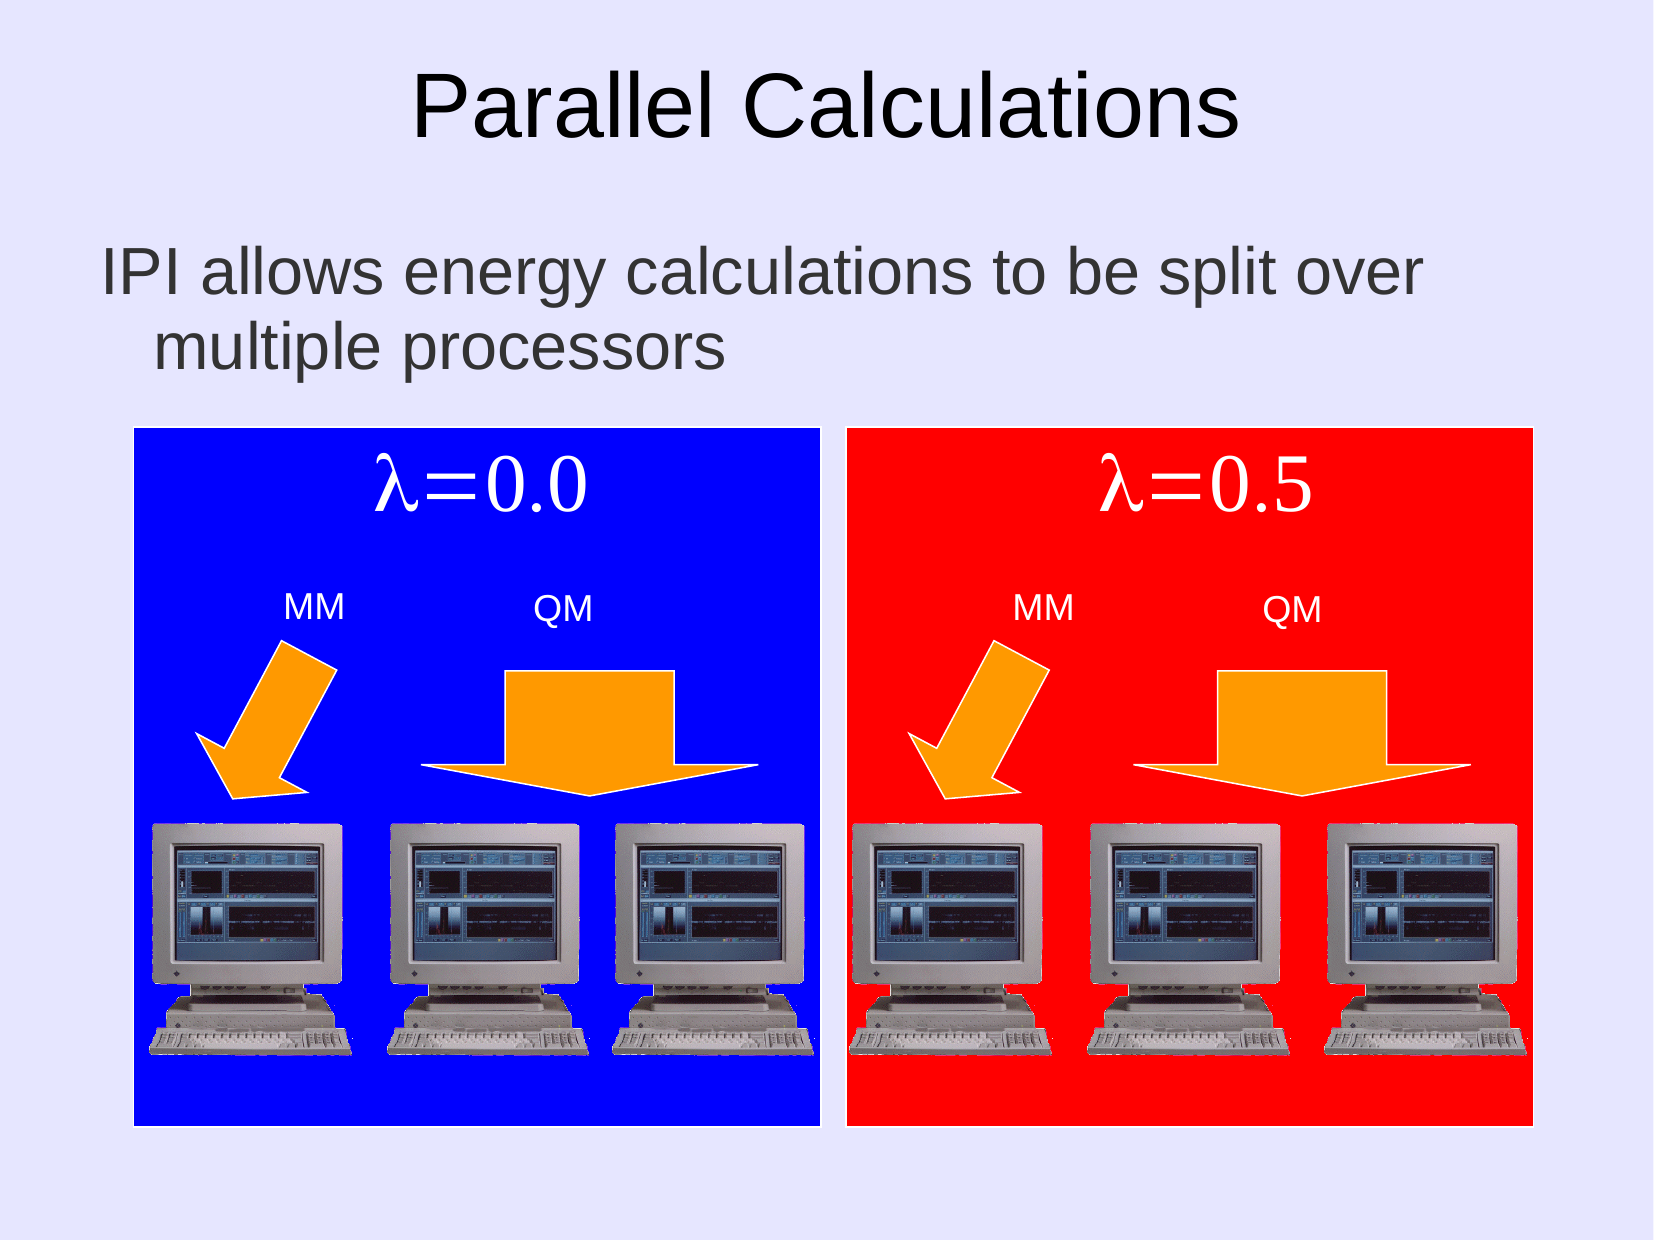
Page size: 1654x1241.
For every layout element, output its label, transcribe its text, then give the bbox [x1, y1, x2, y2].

text_box [133, 426, 821, 1127]
text_box QM [518, 579, 609, 637]
picture [1320, 820, 1529, 1059]
picture [145, 820, 354, 1059]
text_box MM [268, 577, 361, 636]
text_box MM [997, 578, 1090, 637]
picture [383, 820, 591, 1059]
text_box  [358, 445, 605, 538]
text_box  [1083, 445, 1330, 538]
text_box QM [1247, 580, 1338, 639]
picture [608, 820, 816, 1059]
picture [845, 820, 1054, 1059]
list IPI allows energy calculations to be split over multiple processors [82, 234, 1571, 1191]
title Parallel Calculations [82, 49, 1571, 163]
picture [1083, 820, 1292, 1059]
text_box [845, 426, 1534, 1127]
